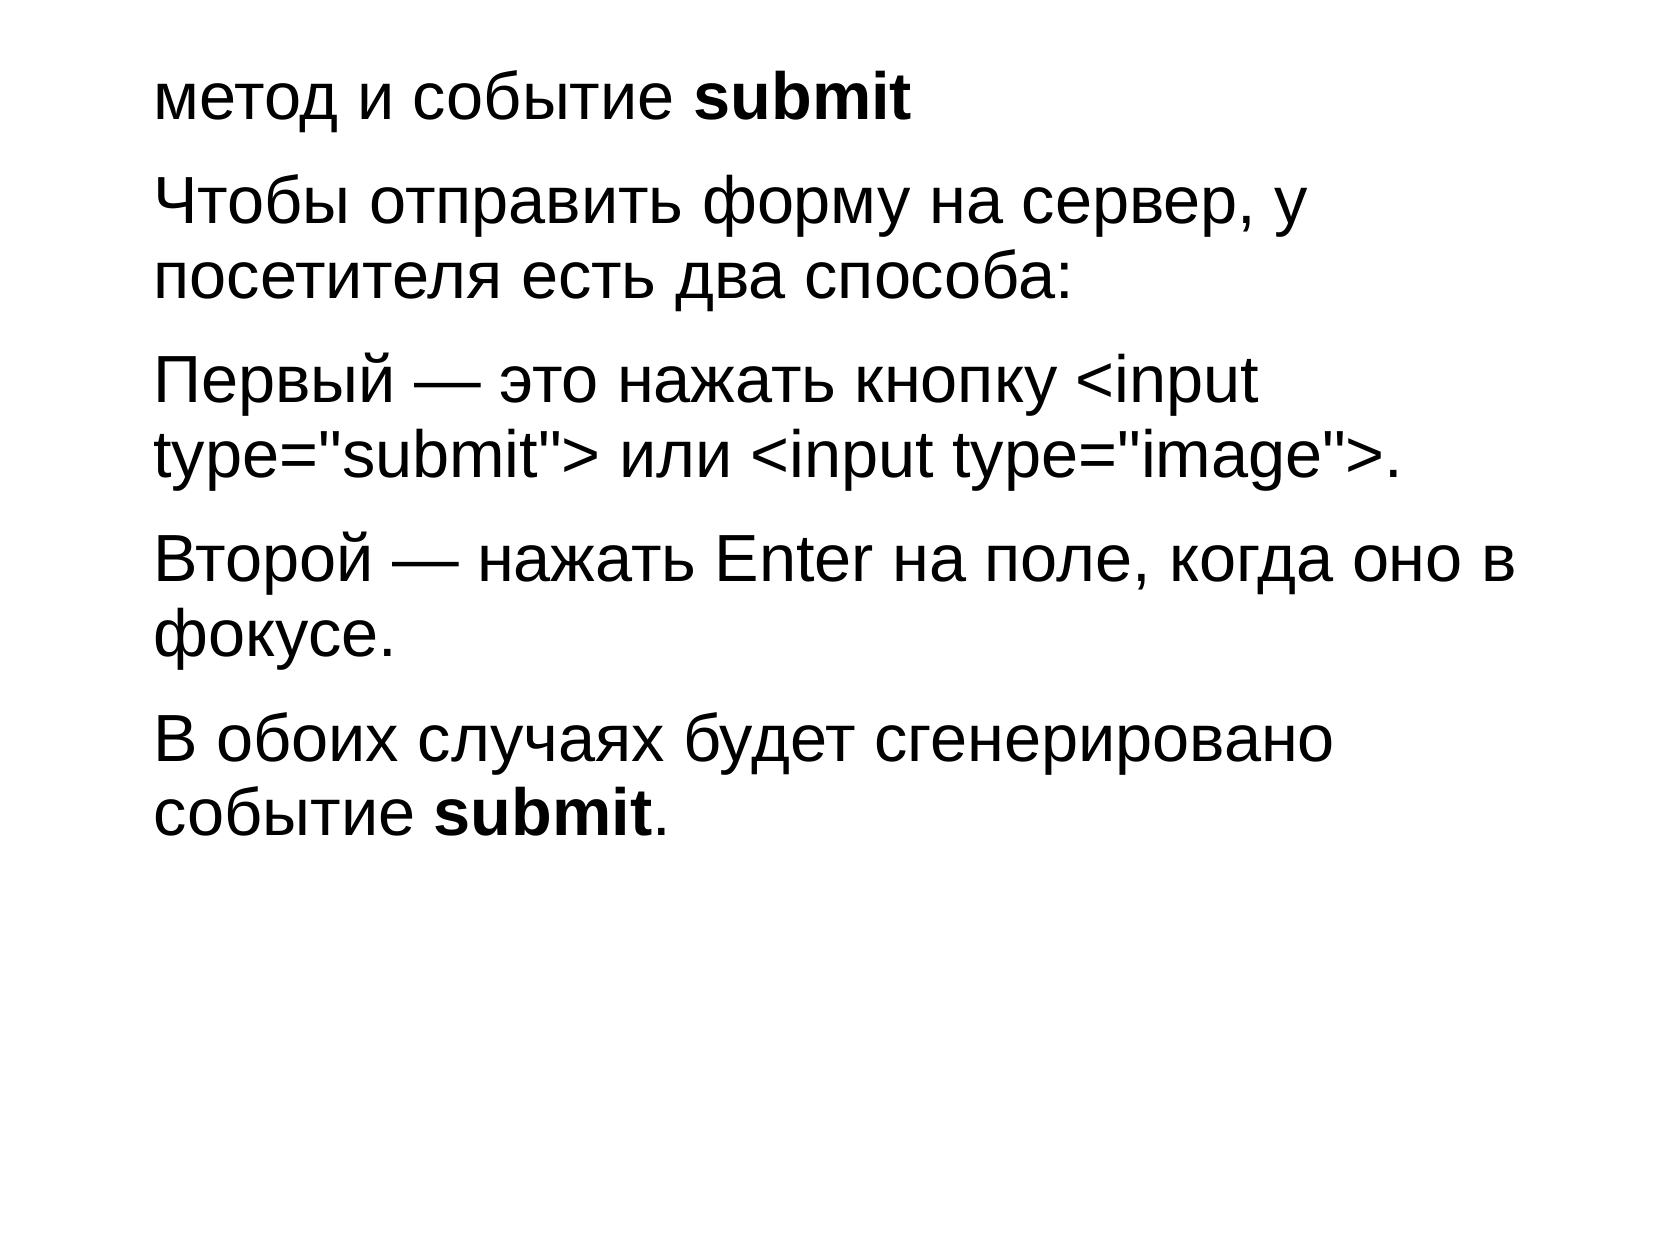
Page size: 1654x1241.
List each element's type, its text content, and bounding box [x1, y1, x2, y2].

list метод и событие submit Чтобы отправить форму на сервер, у посетителя есть два способа: Первый — это нажать кнопку <input type="submit"> или <input type="image">. Второй — нажать Enter на поле, когда оно в фокусе. В обоих случаях будет сгенерировано событие submit. [82, 59, 1571, 1109]
